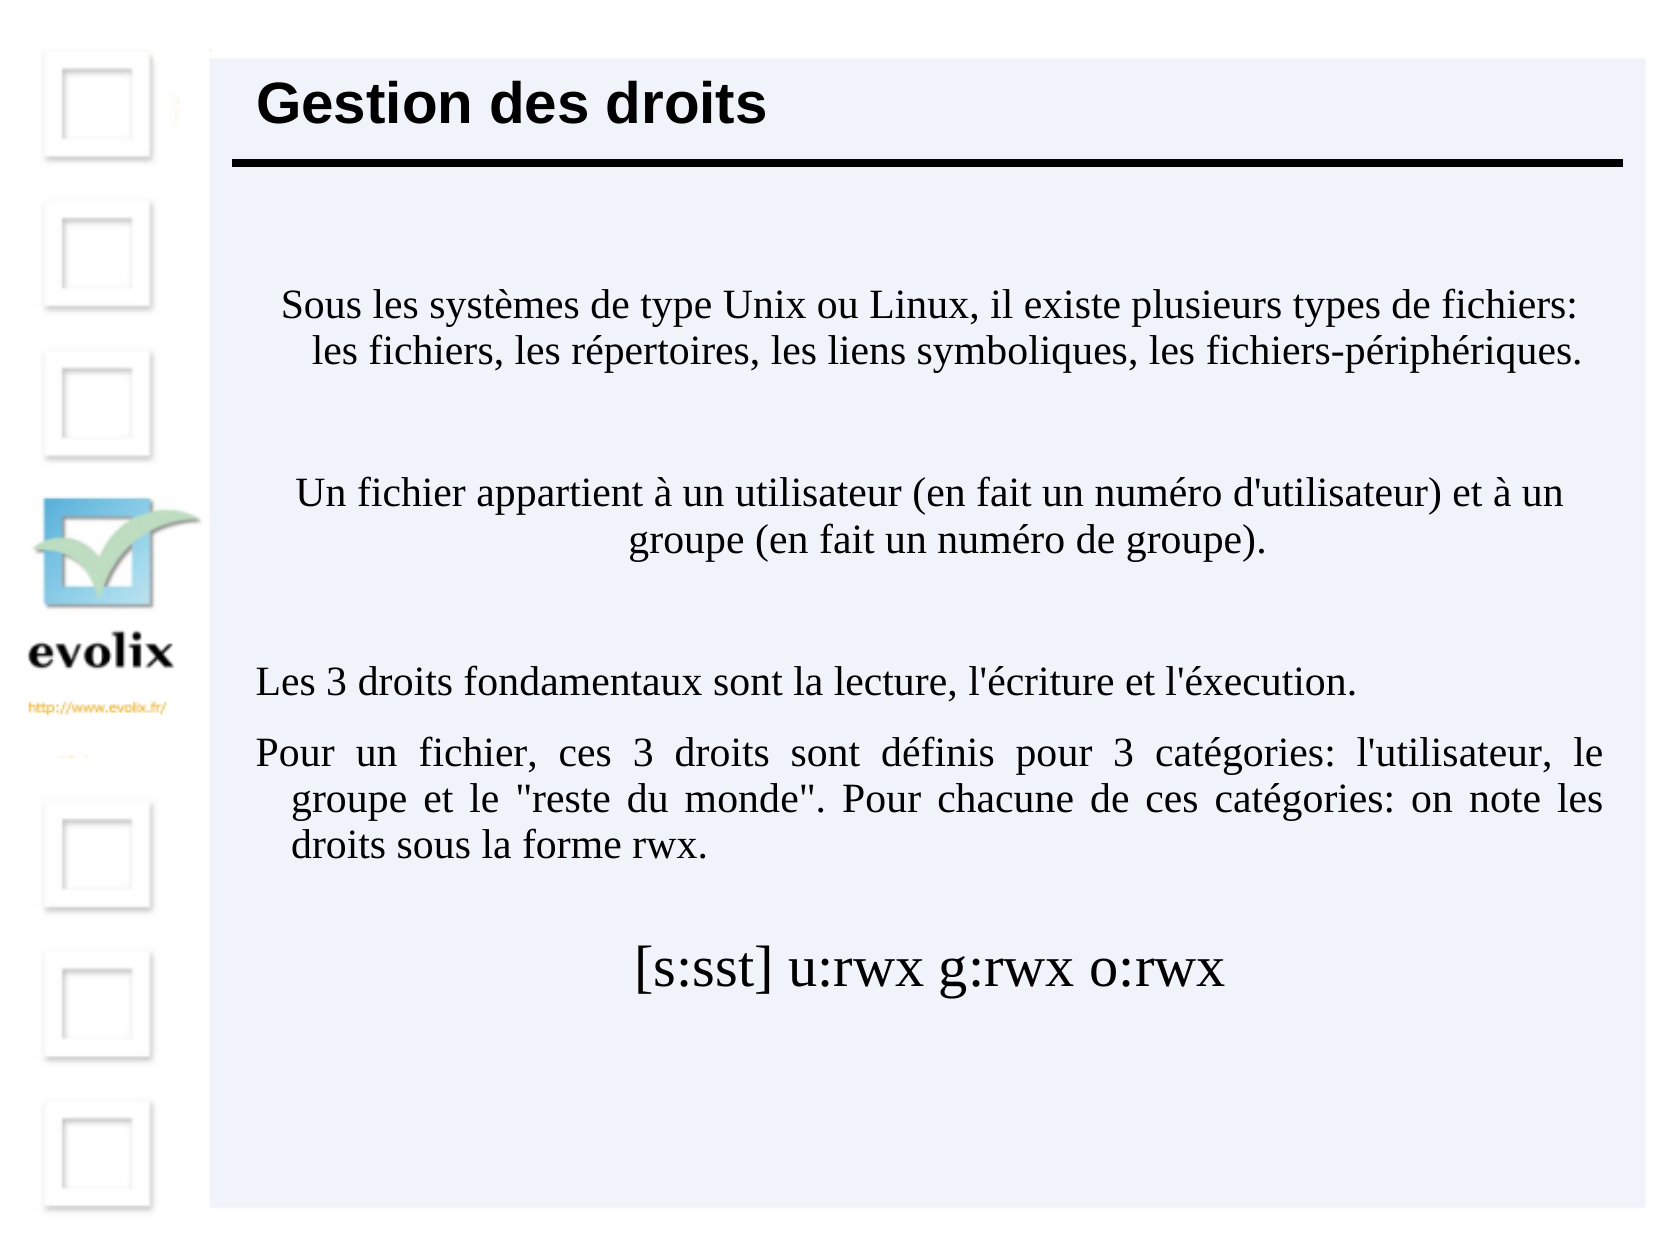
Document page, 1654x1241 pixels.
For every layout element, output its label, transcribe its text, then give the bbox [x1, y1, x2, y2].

subtitle Sous les systèmes de type Unix ou Linux, il existe plusieurs types de fichiers: les fichiers, les répertoires, les liens symboliques, les fichiers-périphériques. Un fichier appartient à un utilisateur (en fait un numéro d'utilisateur) et à un groupe (en fait un numéro de groupe). Les 3 droits fondamentaux sont la lecture, l'écriture et l'éxecution. Pour un fichier, ces 3 droits sont définis pour 3 catégories: l'utilisateur, le groupe et le "reste du monde". Pour chacune de ces catégories: on note les droits sous la forme rwx. [s:sst] u:rwx g:rwx o:rwx [220, 223, 1605, 1103]
text_box Gestion des droits [241, 63, 1170, 144]
picture [0, 49, 1654, 1218]
